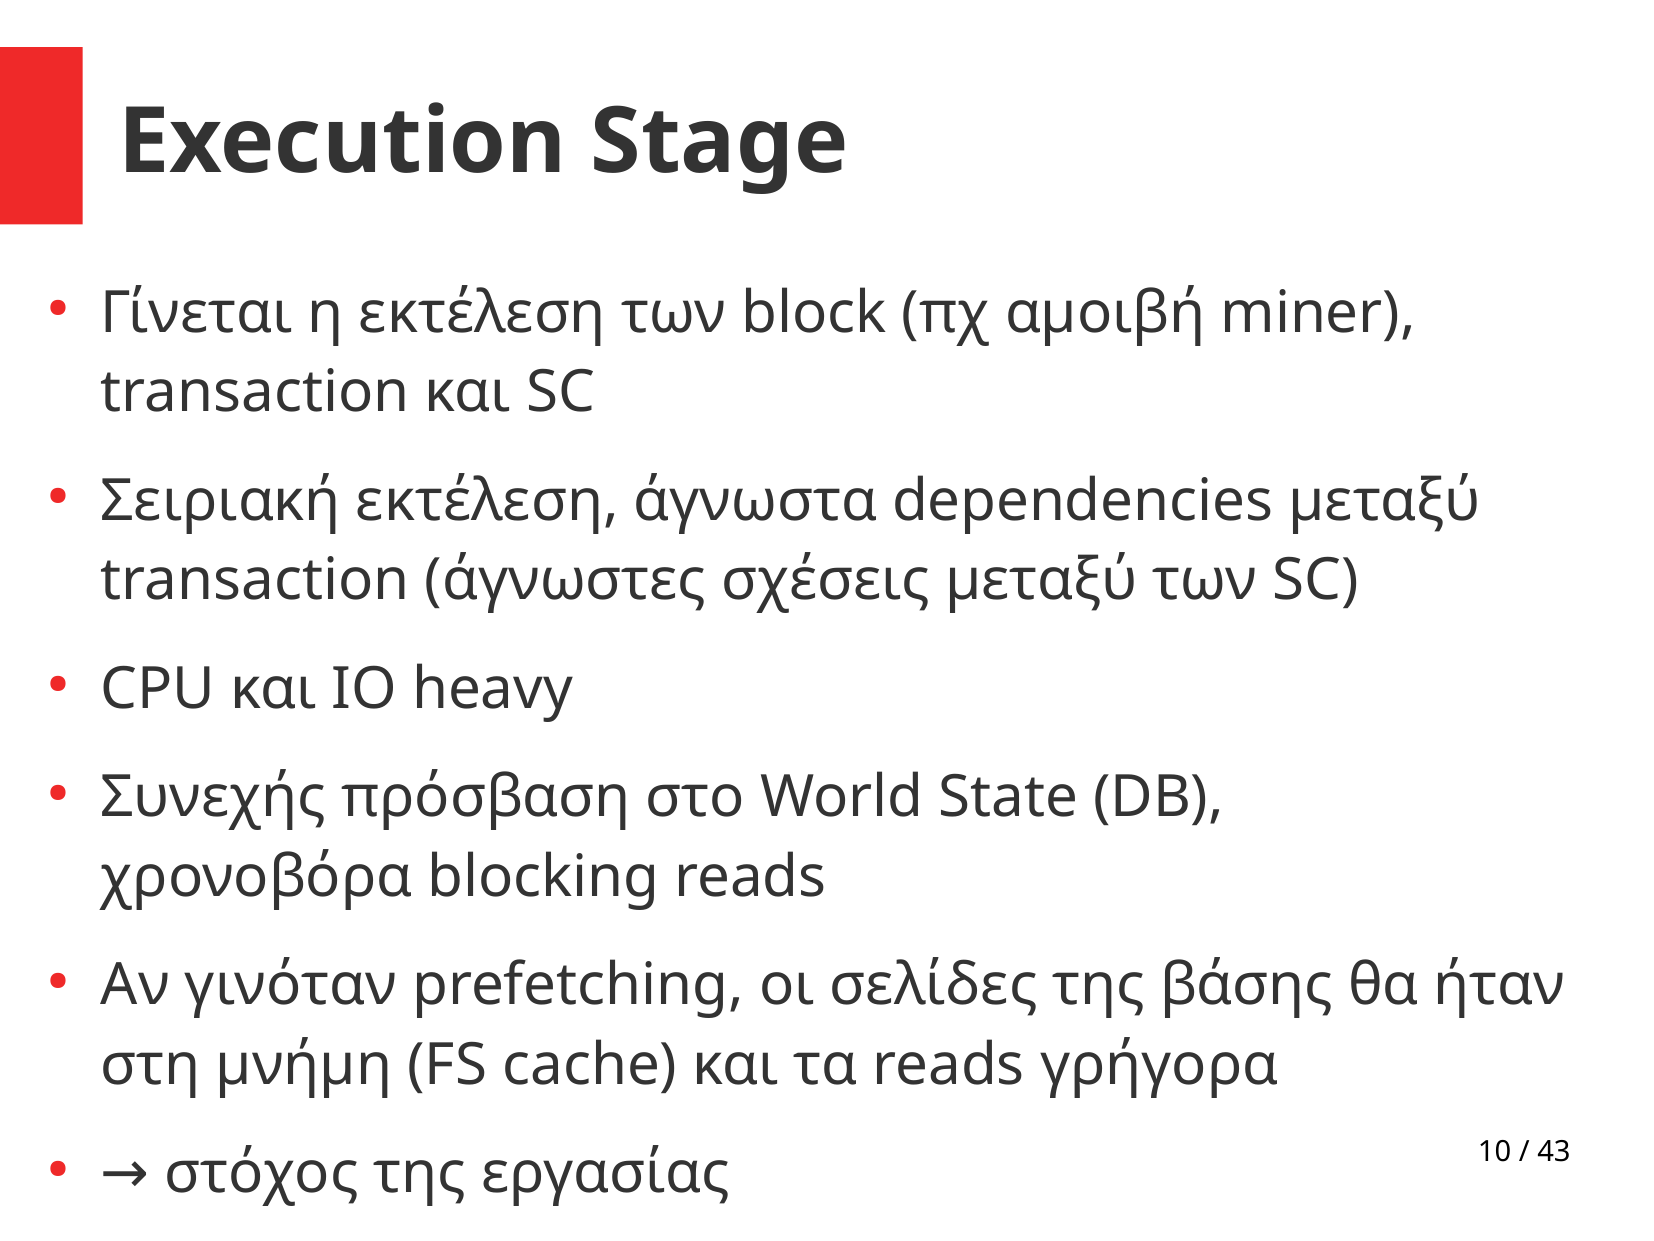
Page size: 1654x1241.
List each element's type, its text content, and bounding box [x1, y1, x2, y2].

title Execution Stage [118, 33, 1571, 241]
list Γίνεται η εκτέλεση των block (πχ αμοιβή miner), transaction και SC Σειριακή εκτέλεση, άγνωστα dependencies μεταξύ transaction (άγνωστες σχέσεις μεταξύ των SC) CPU και IO heavy Συνεχής πρόσβαση στο World State (DB), χρονοβόρα blocking reads Αν γινόταν prefetching, οι σελίδες της βάσης θα ήταν στη μνήμη (FS cache) και τα reads γρήγορα → στόχος της εργασίας [30, 270, 1621, 1066]
